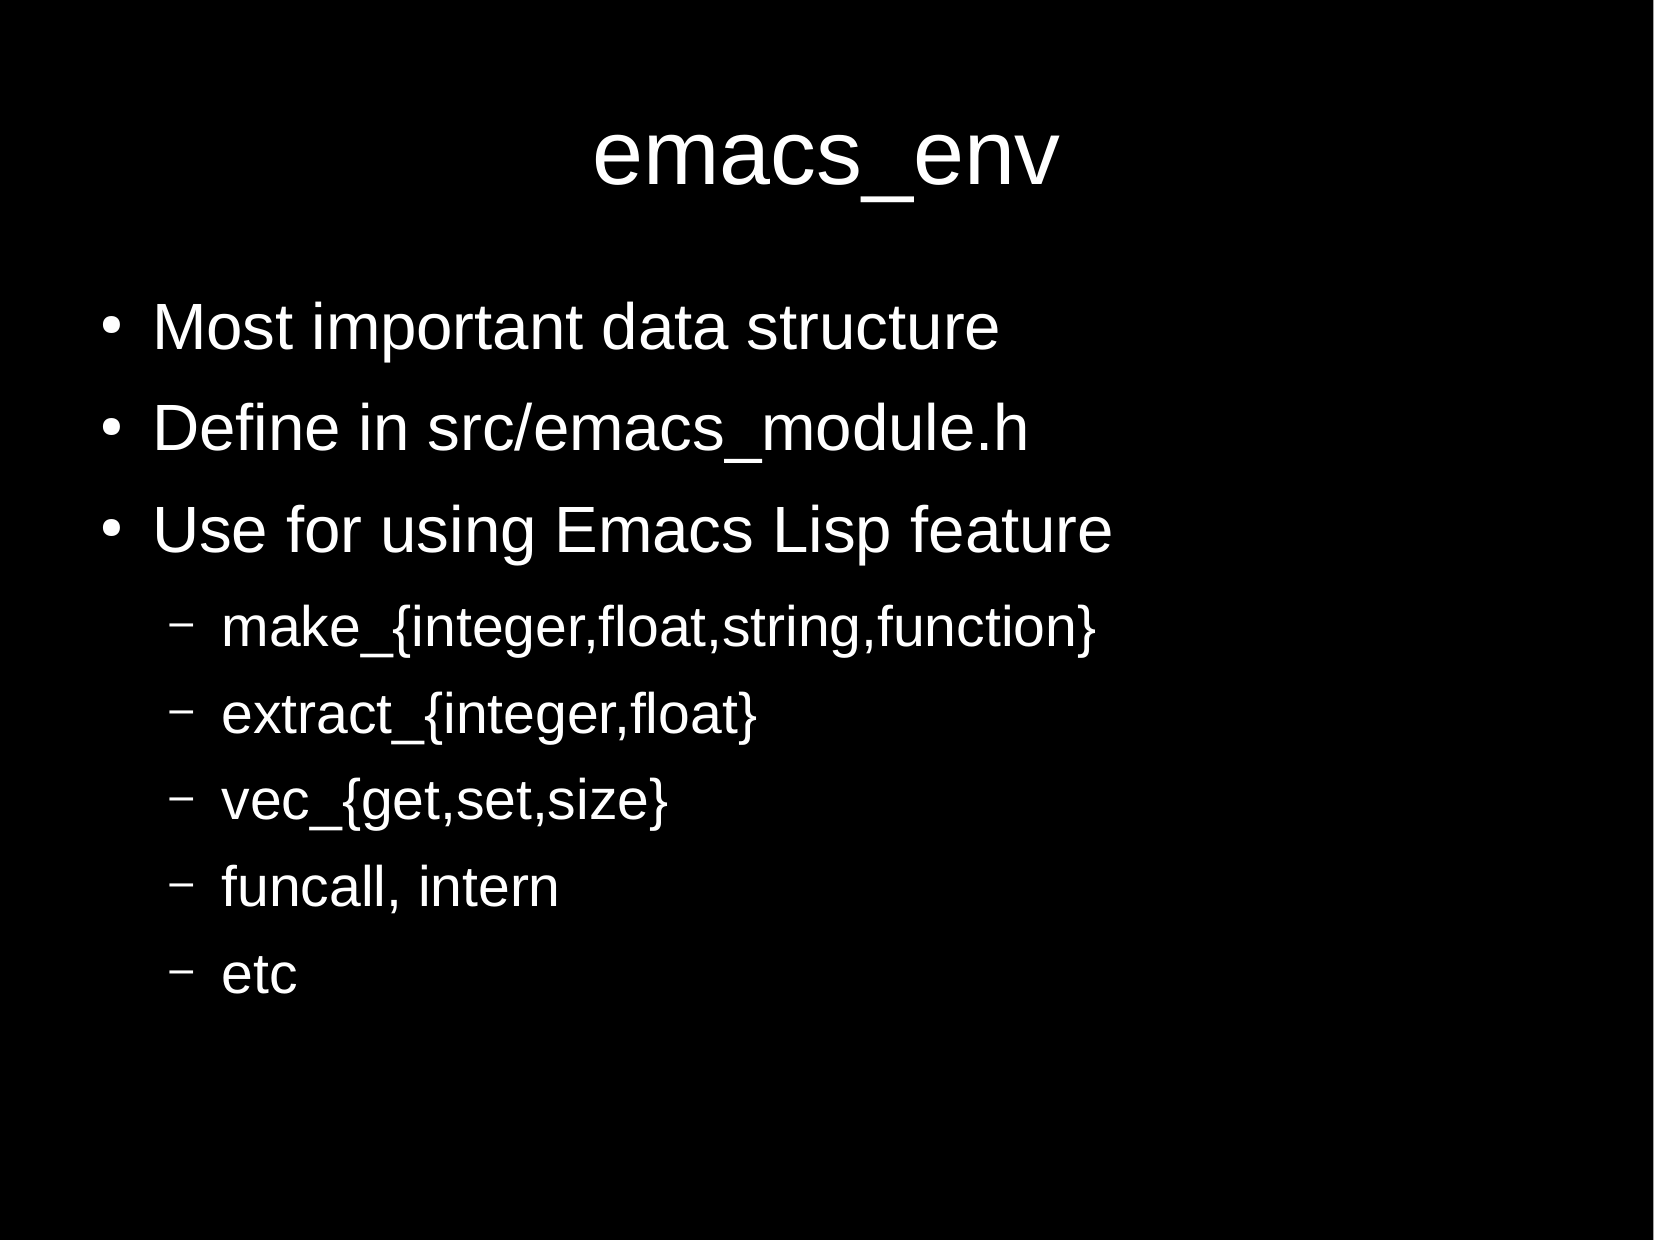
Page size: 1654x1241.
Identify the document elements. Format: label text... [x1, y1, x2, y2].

title emacs_env [82, 49, 1571, 257]
list Most important data structure Define in src/emacs_module.h Use for using Emacs Lisp feature make_{integer,float,string,function} extract_{integer,float} vec_{get,set,size} funcall, intern etc [82, 290, 1571, 1010]
